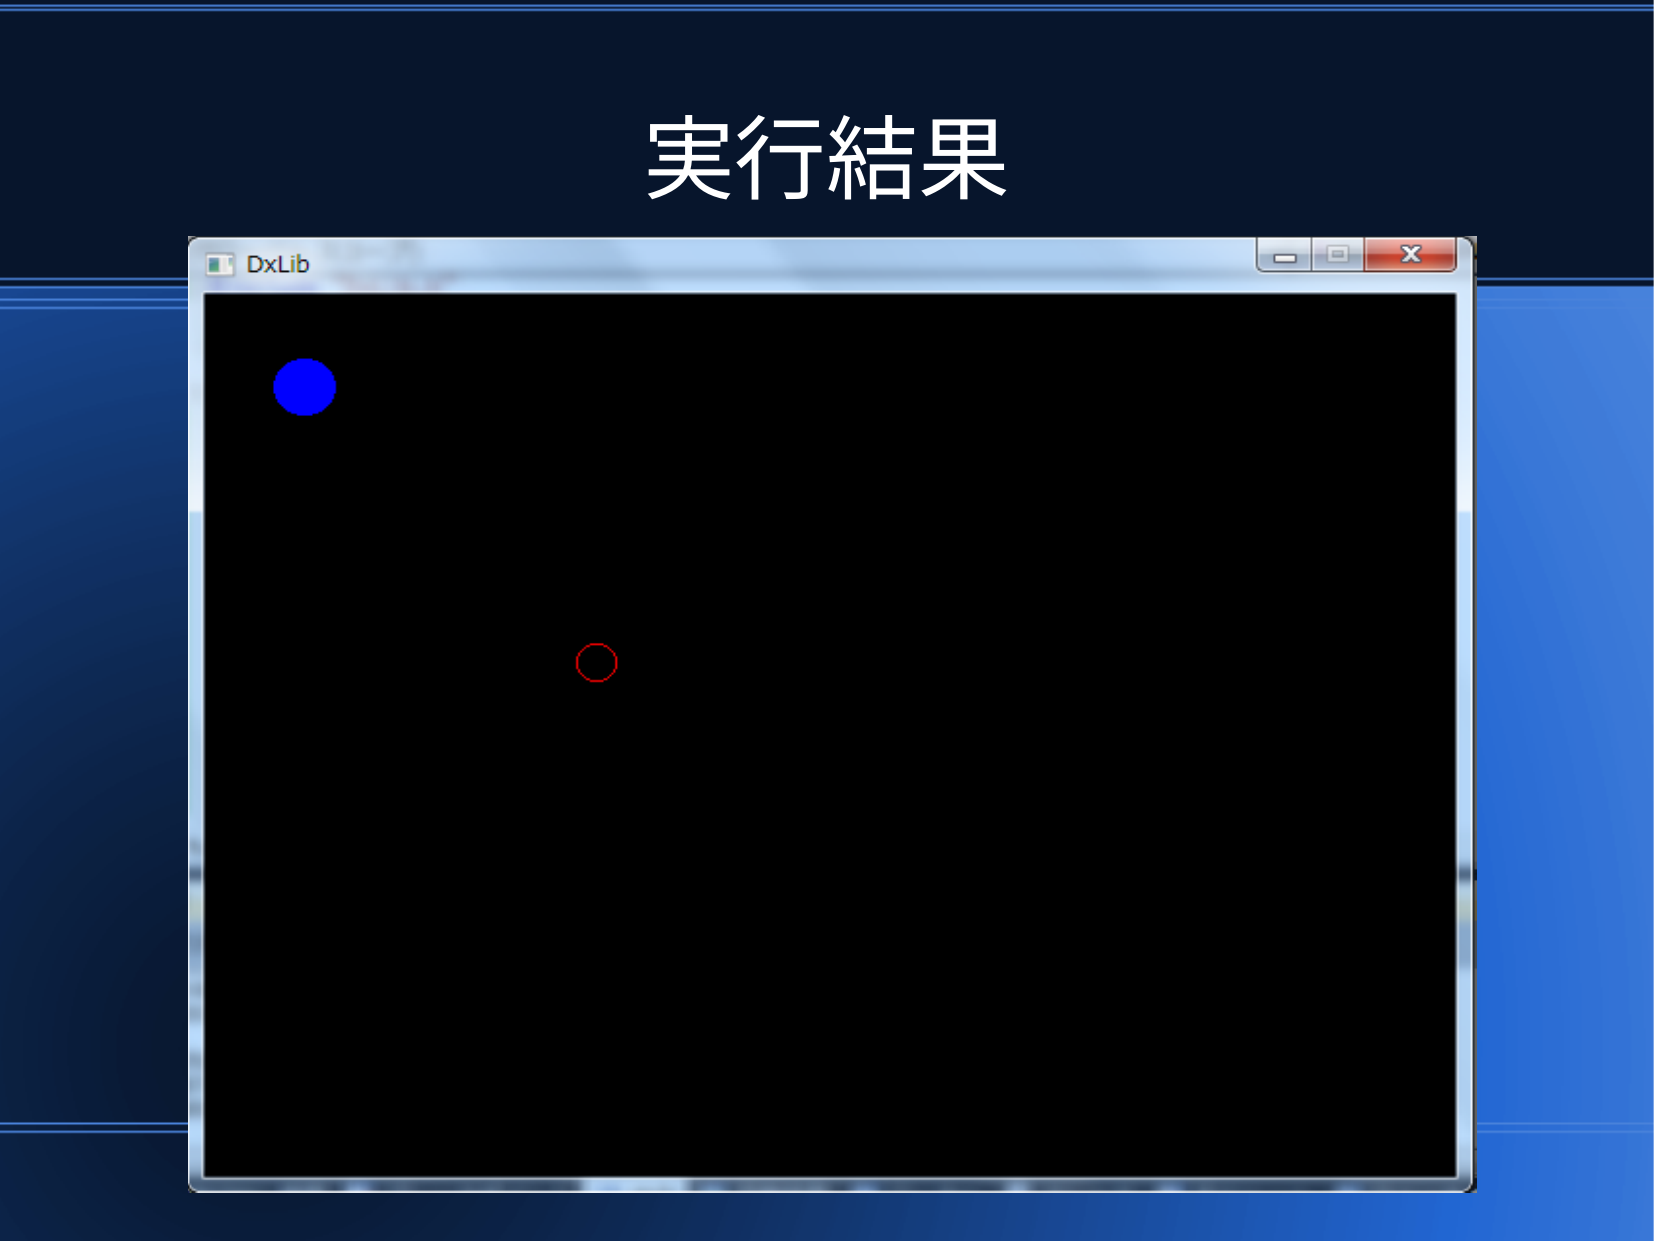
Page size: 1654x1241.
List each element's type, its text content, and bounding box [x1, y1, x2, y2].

picture [0, 0, 1654, 1241]
title 実行結果 [82, 49, 1571, 257]
